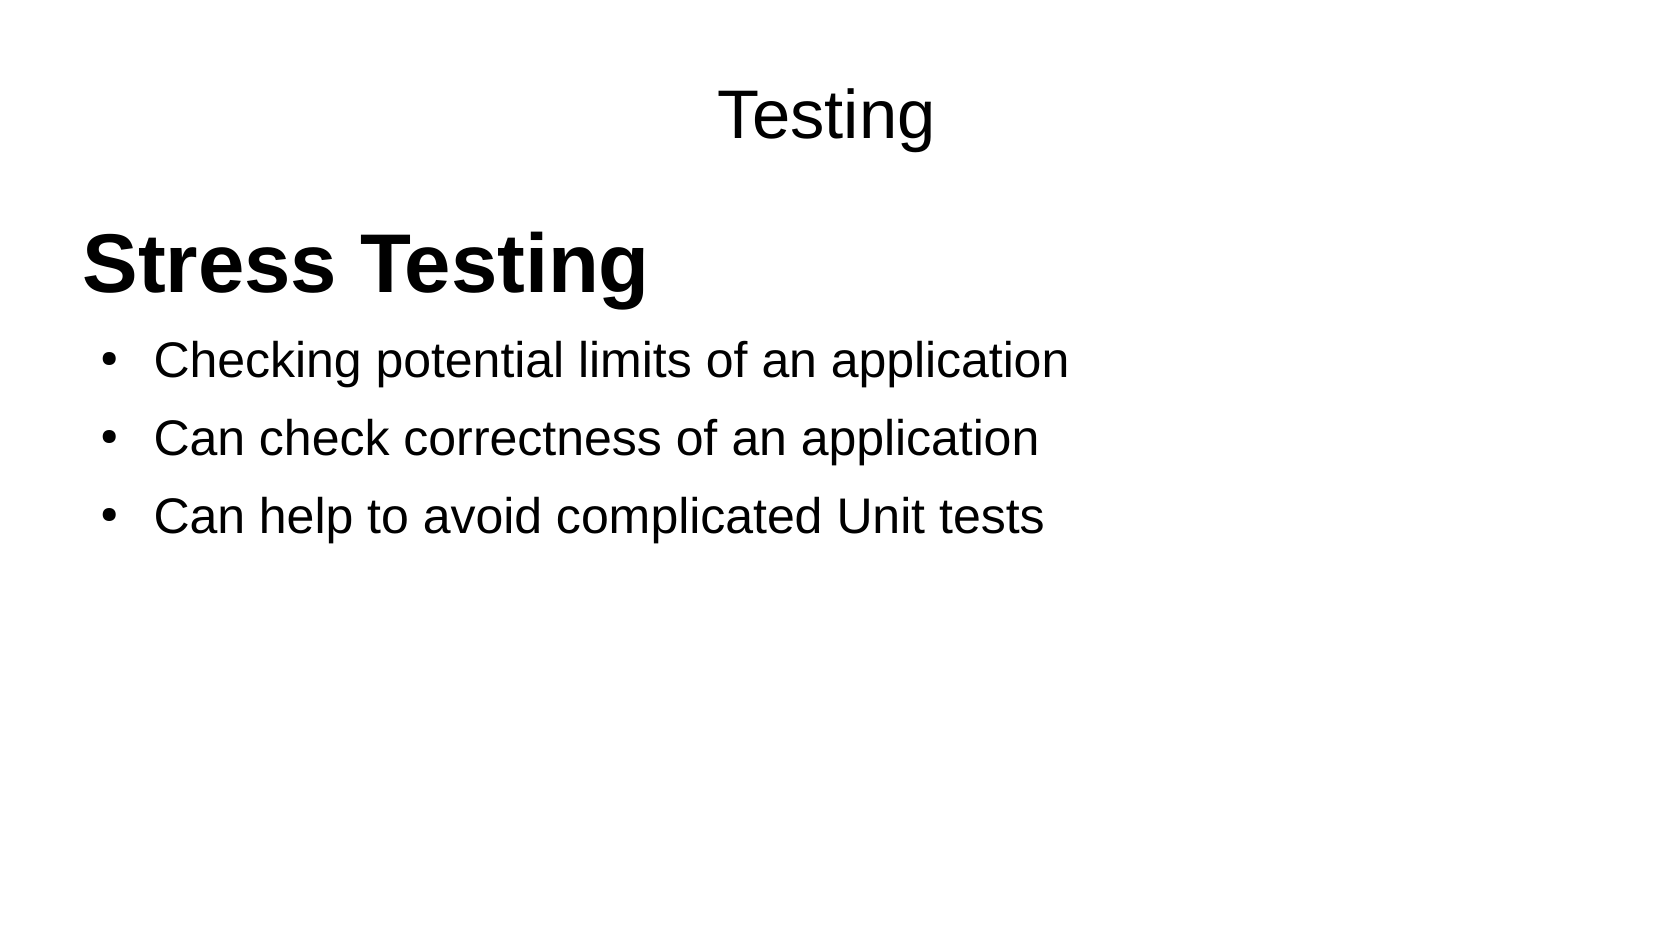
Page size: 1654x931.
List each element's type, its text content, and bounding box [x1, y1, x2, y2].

list Stress Testing Checking potential limits of an application Can check correctness of an application Can help to avoid complicated Unit tests [82, 217, 1571, 757]
title Testing [82, 36, 1571, 193]
